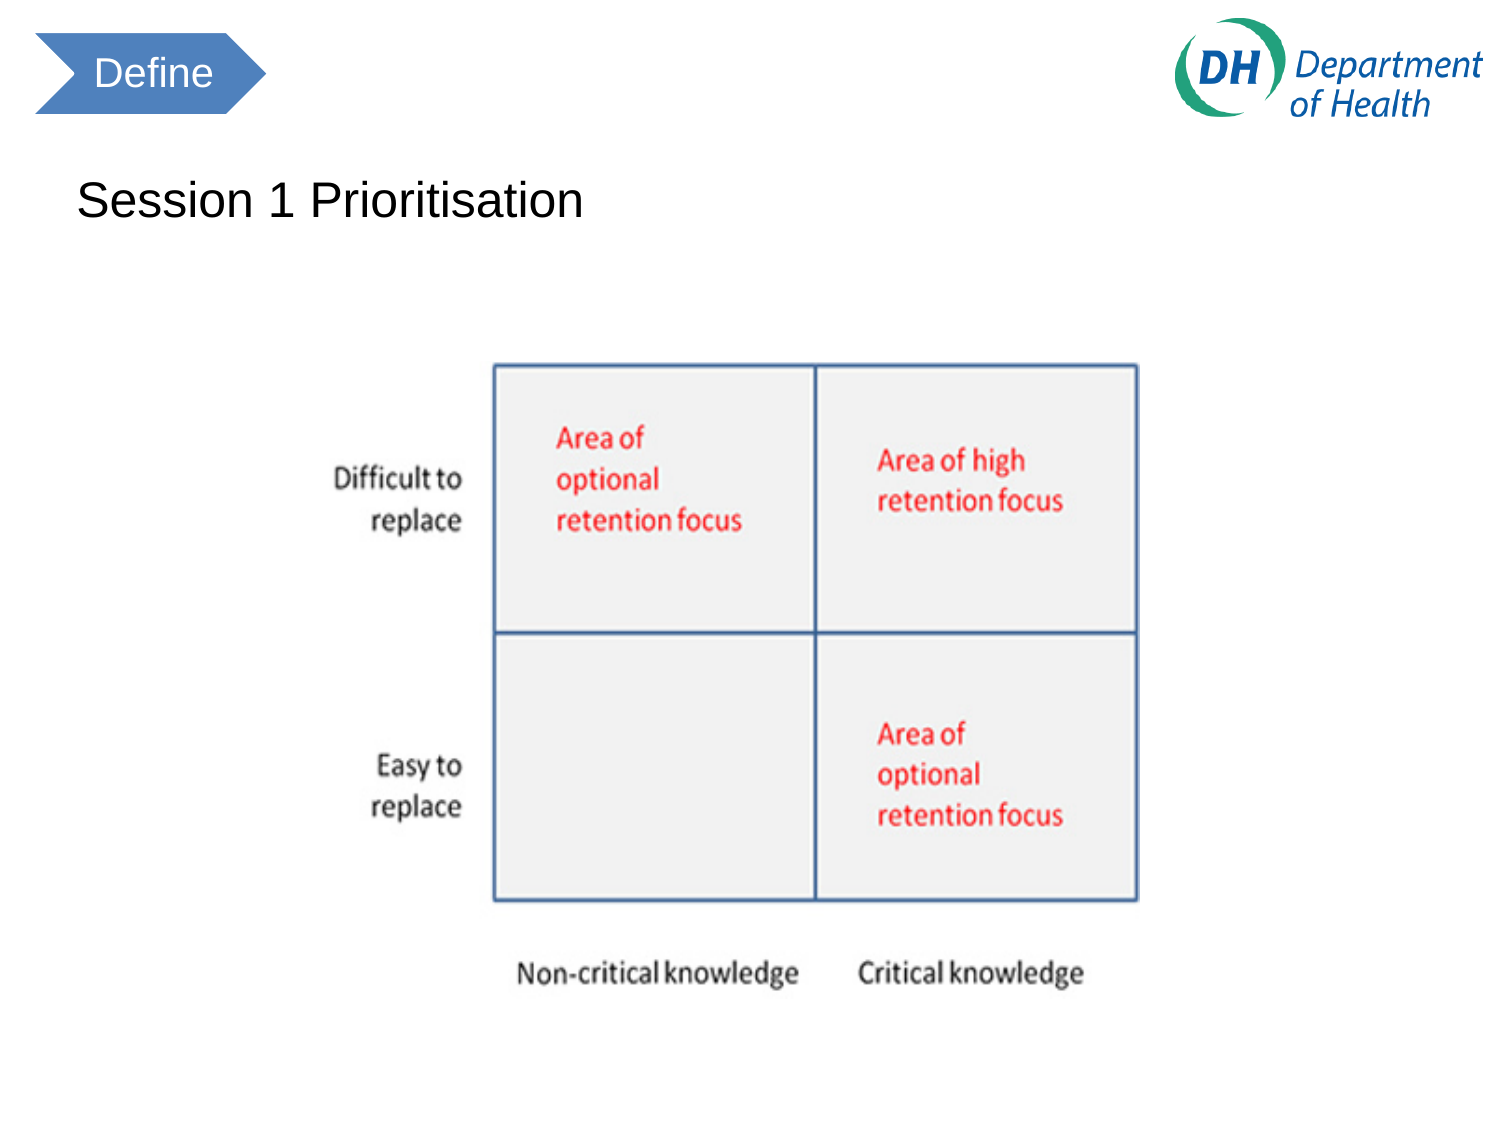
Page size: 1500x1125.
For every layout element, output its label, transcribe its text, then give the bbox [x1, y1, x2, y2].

picture [301, 361, 1140, 999]
text_box Define [29, 30, 270, 117]
title Session 1 Prioritisation [61, 103, 1412, 291]
picture [1175, 19, 1483, 117]
